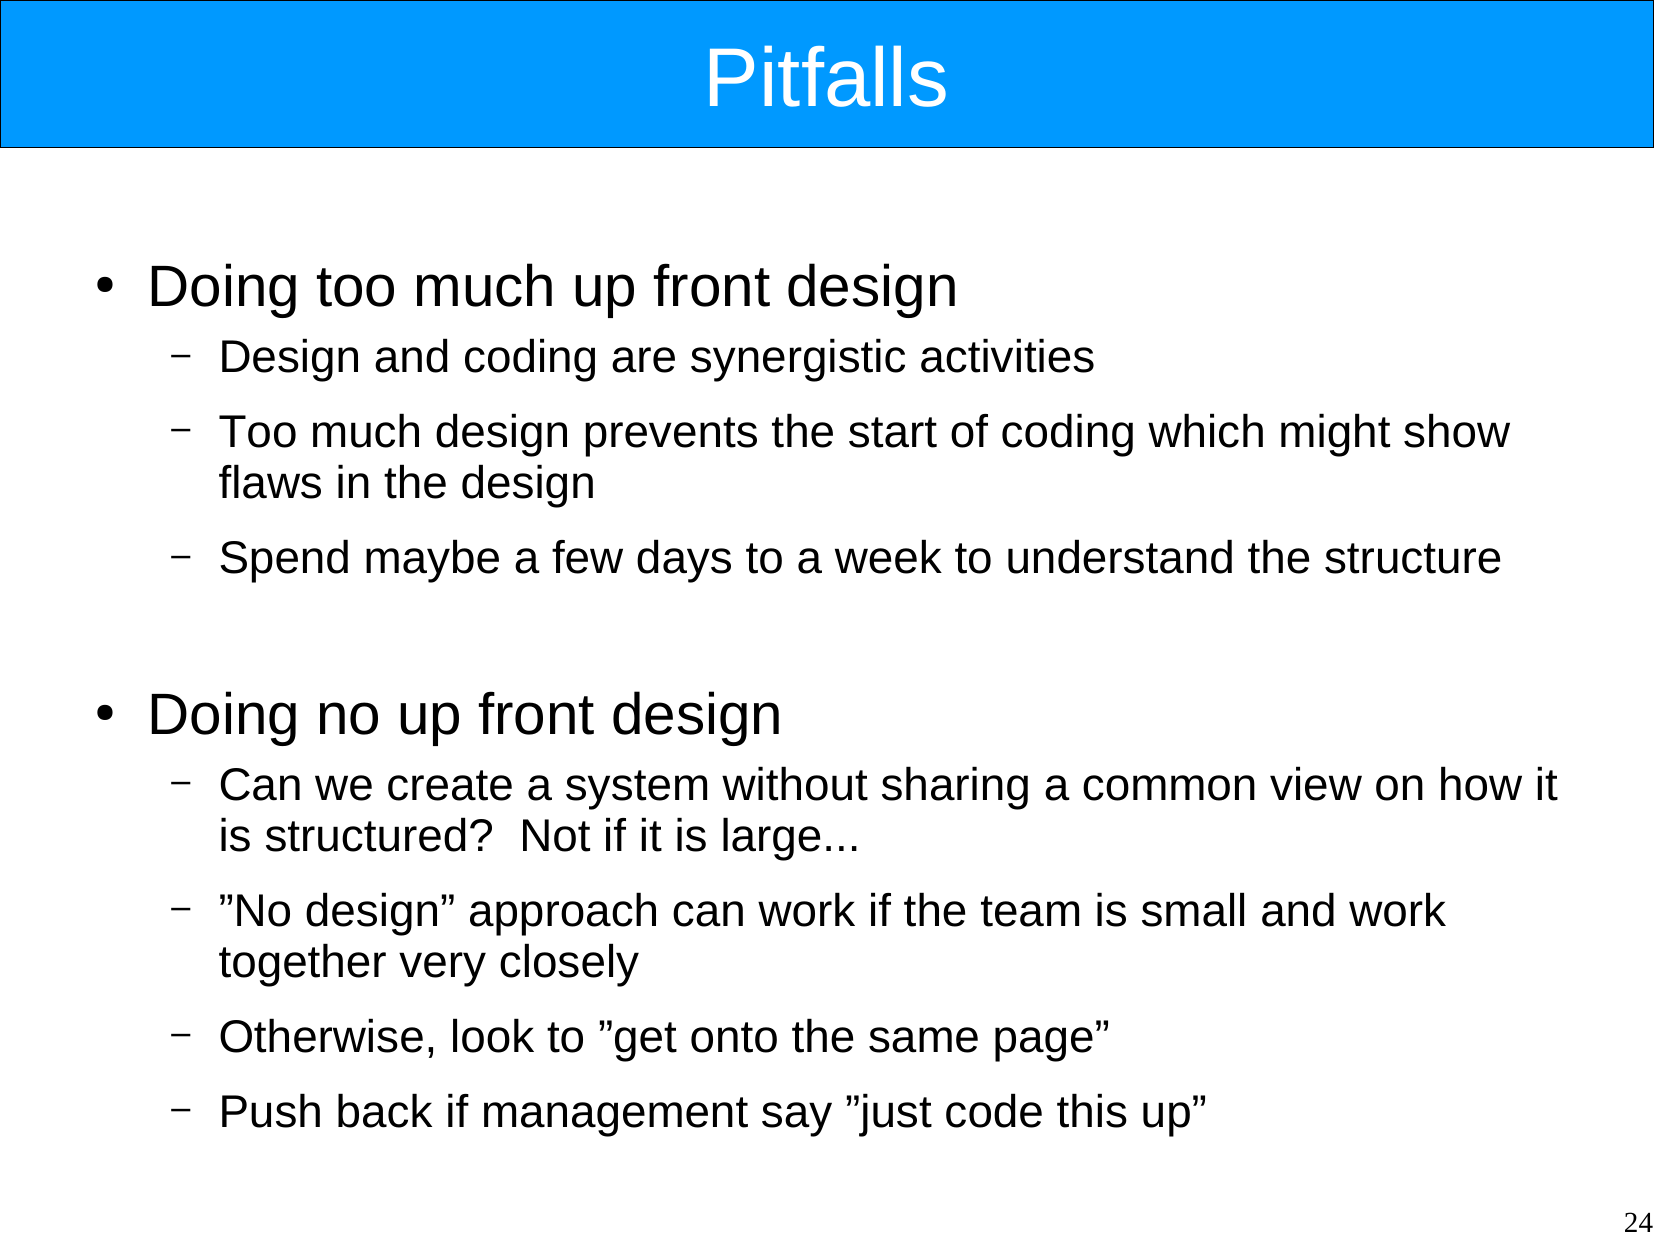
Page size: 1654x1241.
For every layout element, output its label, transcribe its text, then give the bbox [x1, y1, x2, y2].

list Doing too much up front design Design and coding are synergistic activities Too much design prevents the start of coding which might show flaws in the design Spend maybe a few days to a week to understand the structure Doing no up front design Can we create a system without sharing a common view on how it is structured? Not if it is large... ”No design” approach can work if the team is small and work together very closely Otherwise, look to ”get onto the same page” Push back if management say ”just code this up” [76, 177, 1565, 1196]
title Pitfalls [82, 21, 1571, 135]
